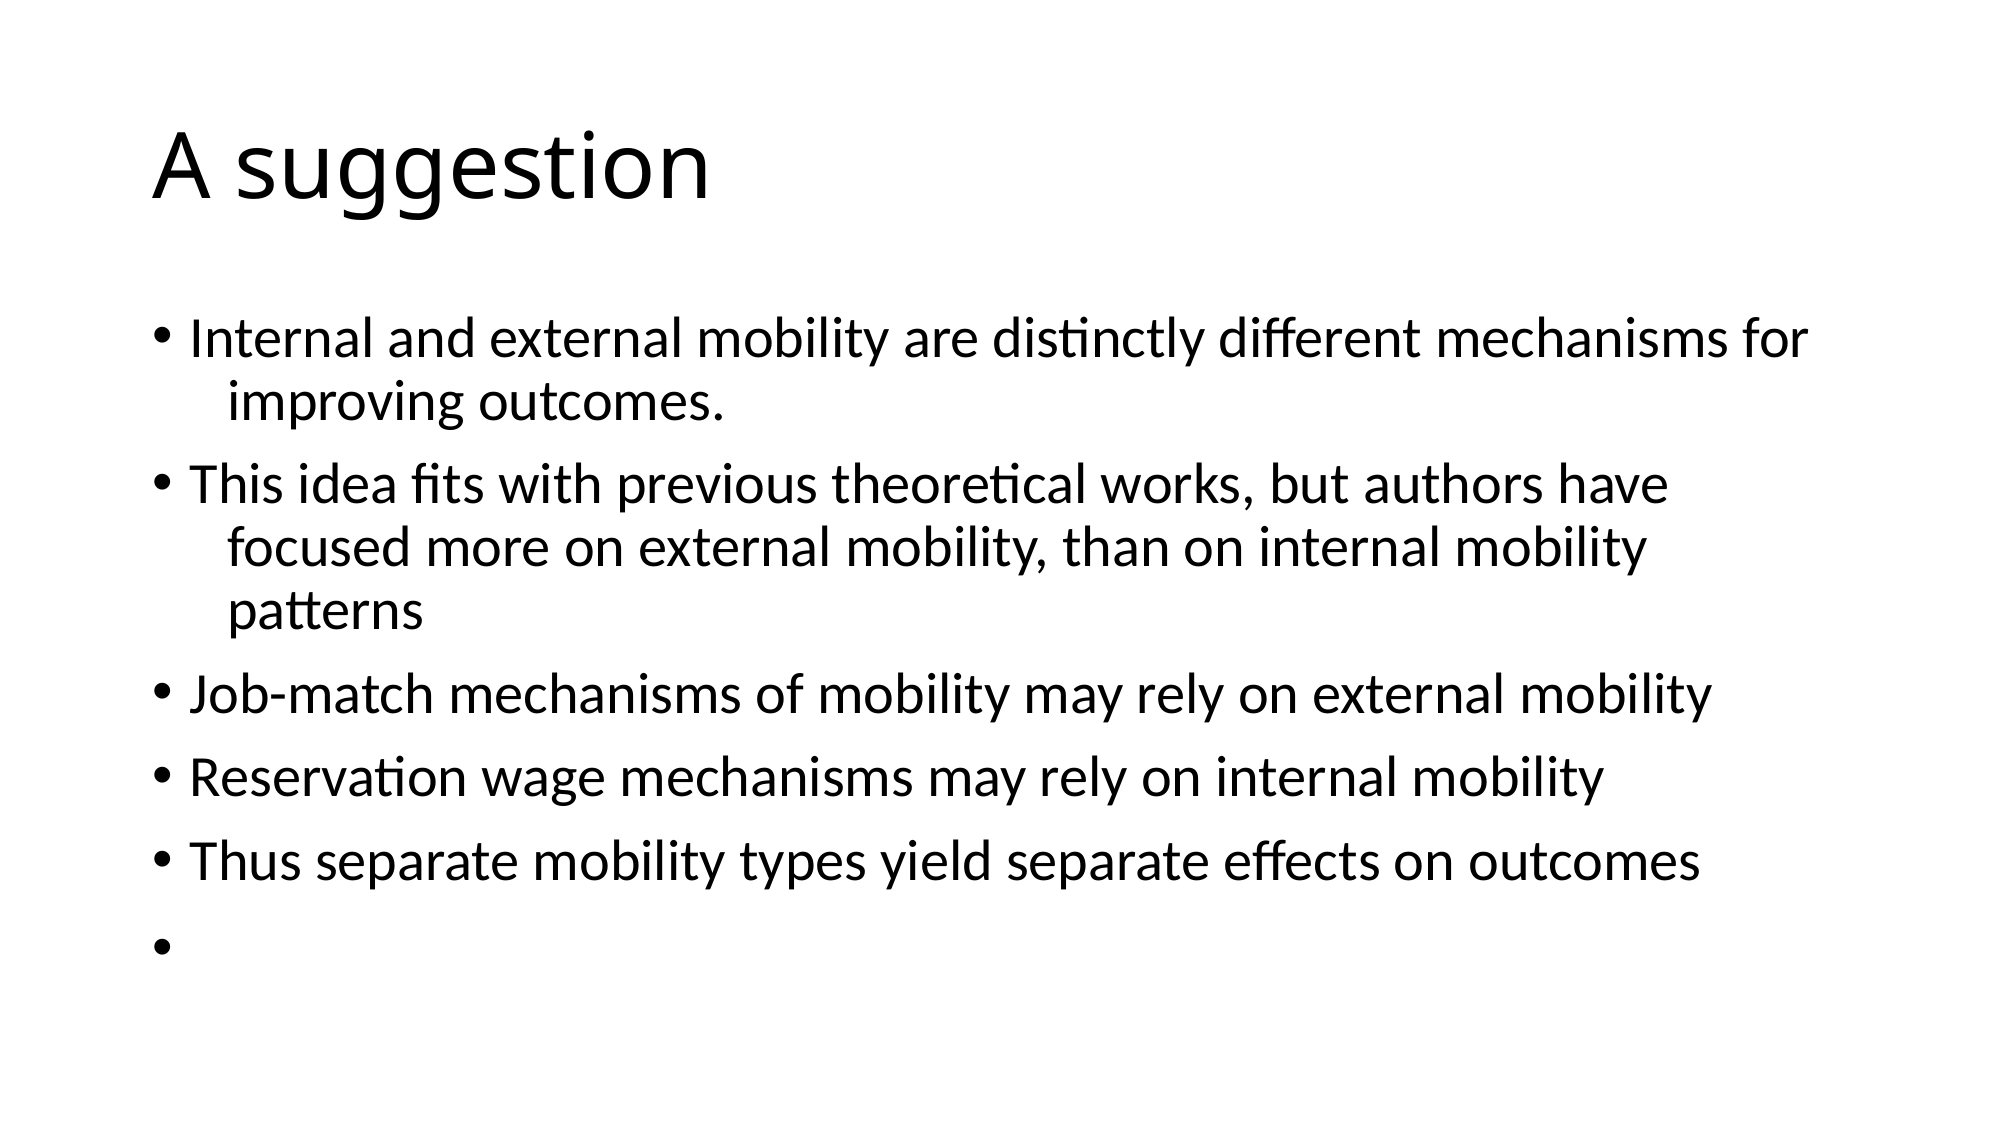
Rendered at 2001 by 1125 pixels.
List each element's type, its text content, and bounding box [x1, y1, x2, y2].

title A suggestion [137, 59, 1863, 278]
list Internal and external mobility are distinctly different mechanisms for improving outcomes. This idea fits with previous theoretical works, but authors have focused more on external mobility, than on internal mobility patterns Job-match mechanisms of mobility may rely on external mobility Reservation wage mechanisms may rely on internal mobility Thus separate mobility types yield separate effects on outcomes [137, 299, 1863, 1014]
